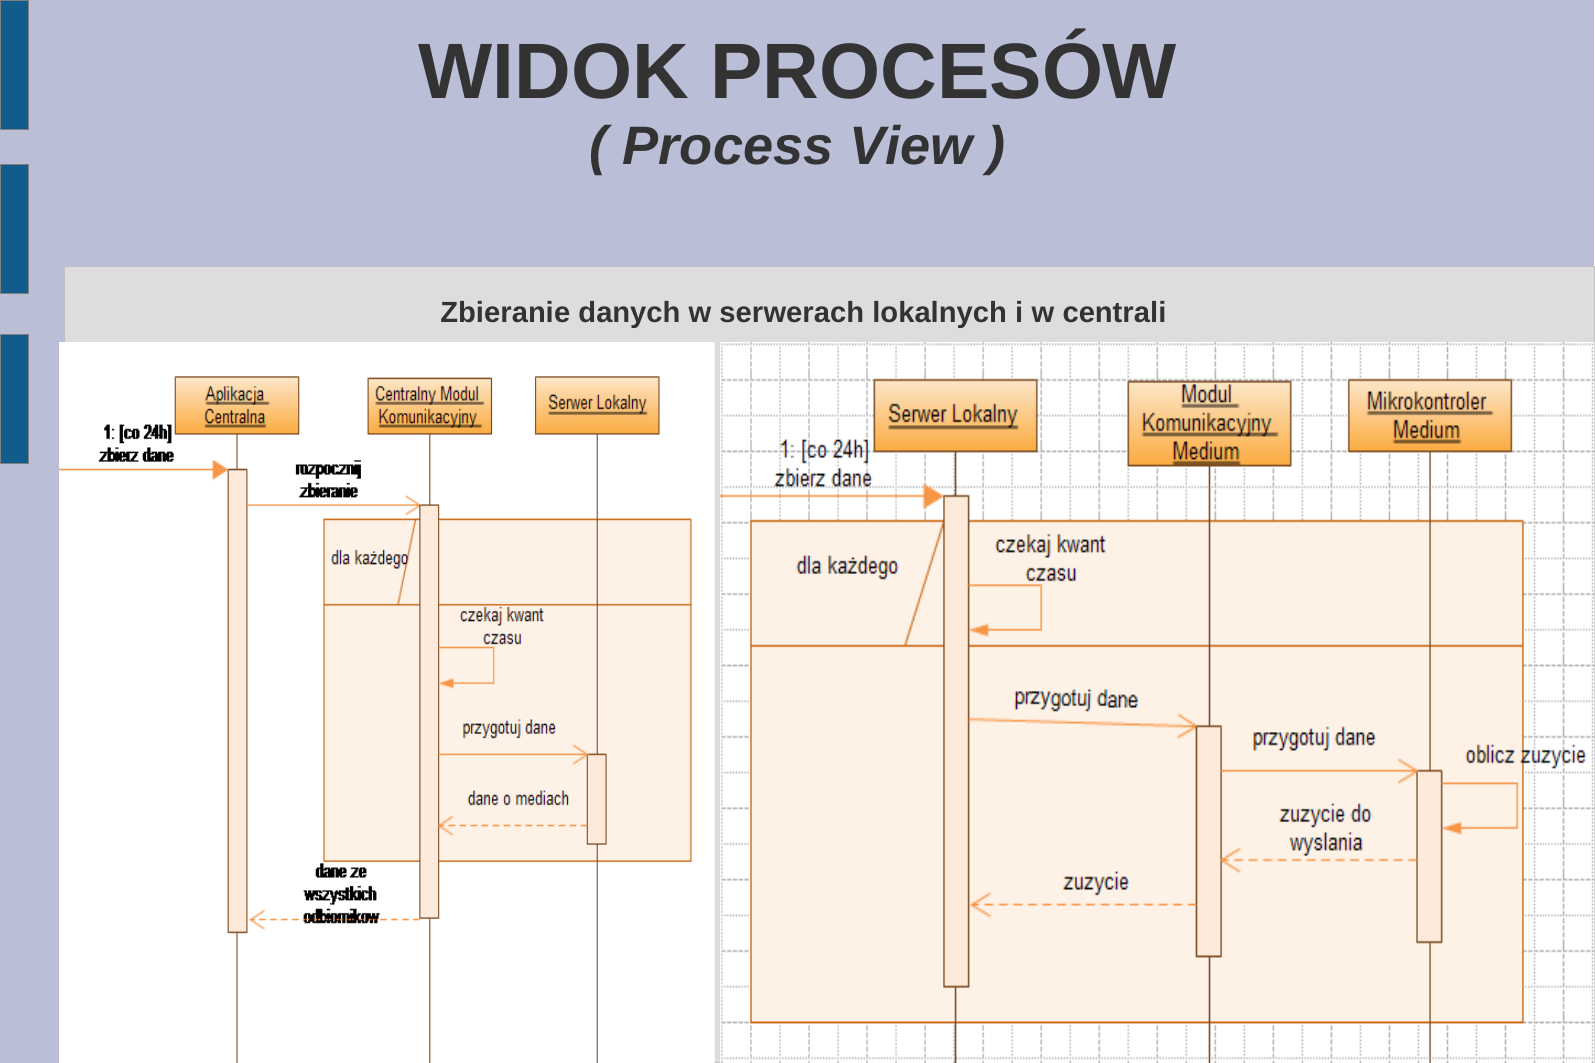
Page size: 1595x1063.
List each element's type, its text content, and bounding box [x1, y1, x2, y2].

title WIDOK PROCESÓW ( Process View ) [117, 13, 1479, 191]
title Zbieranie danych w serwerach lokalnych i w centrali [123, 224, 1485, 402]
picture [720, 342, 1595, 1063]
picture [59, 342, 715, 1063]
